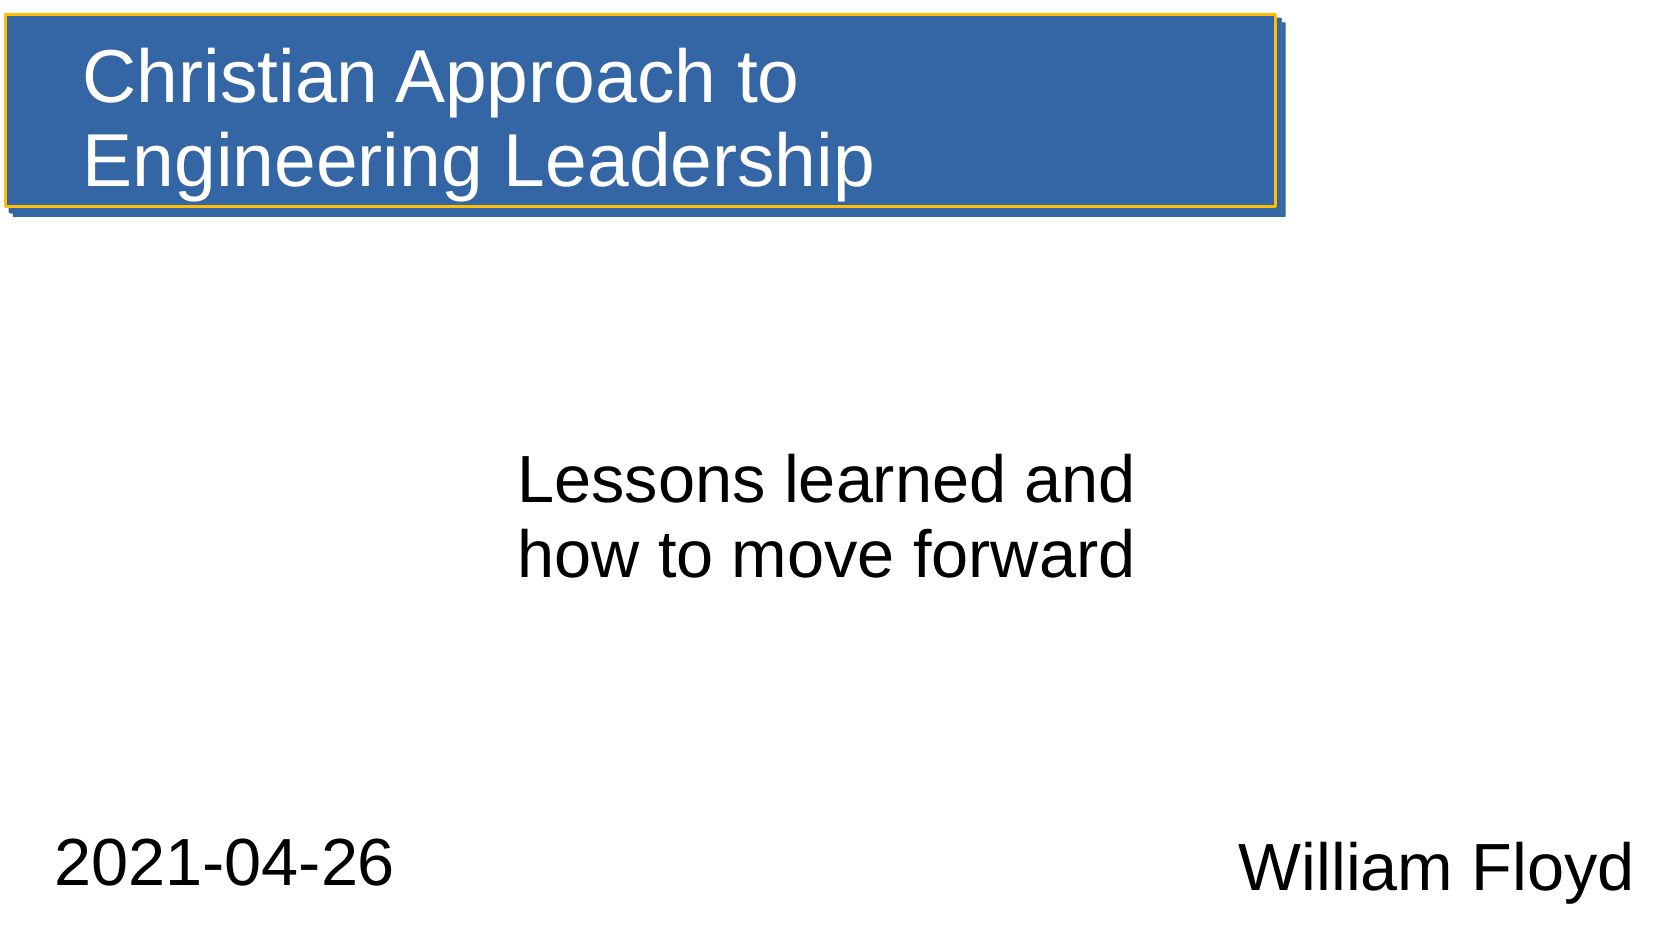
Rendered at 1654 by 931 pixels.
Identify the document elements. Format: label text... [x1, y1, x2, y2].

text_box William Floyd [1237, 825, 1637, 910]
title Christian Approach to Engineering Leadership [82, 34, 1235, 203]
text_box 2021-04-26 [37, 825, 413, 901]
subtitle Lessons learned and how to move forward [88, 236, 1565, 798]
